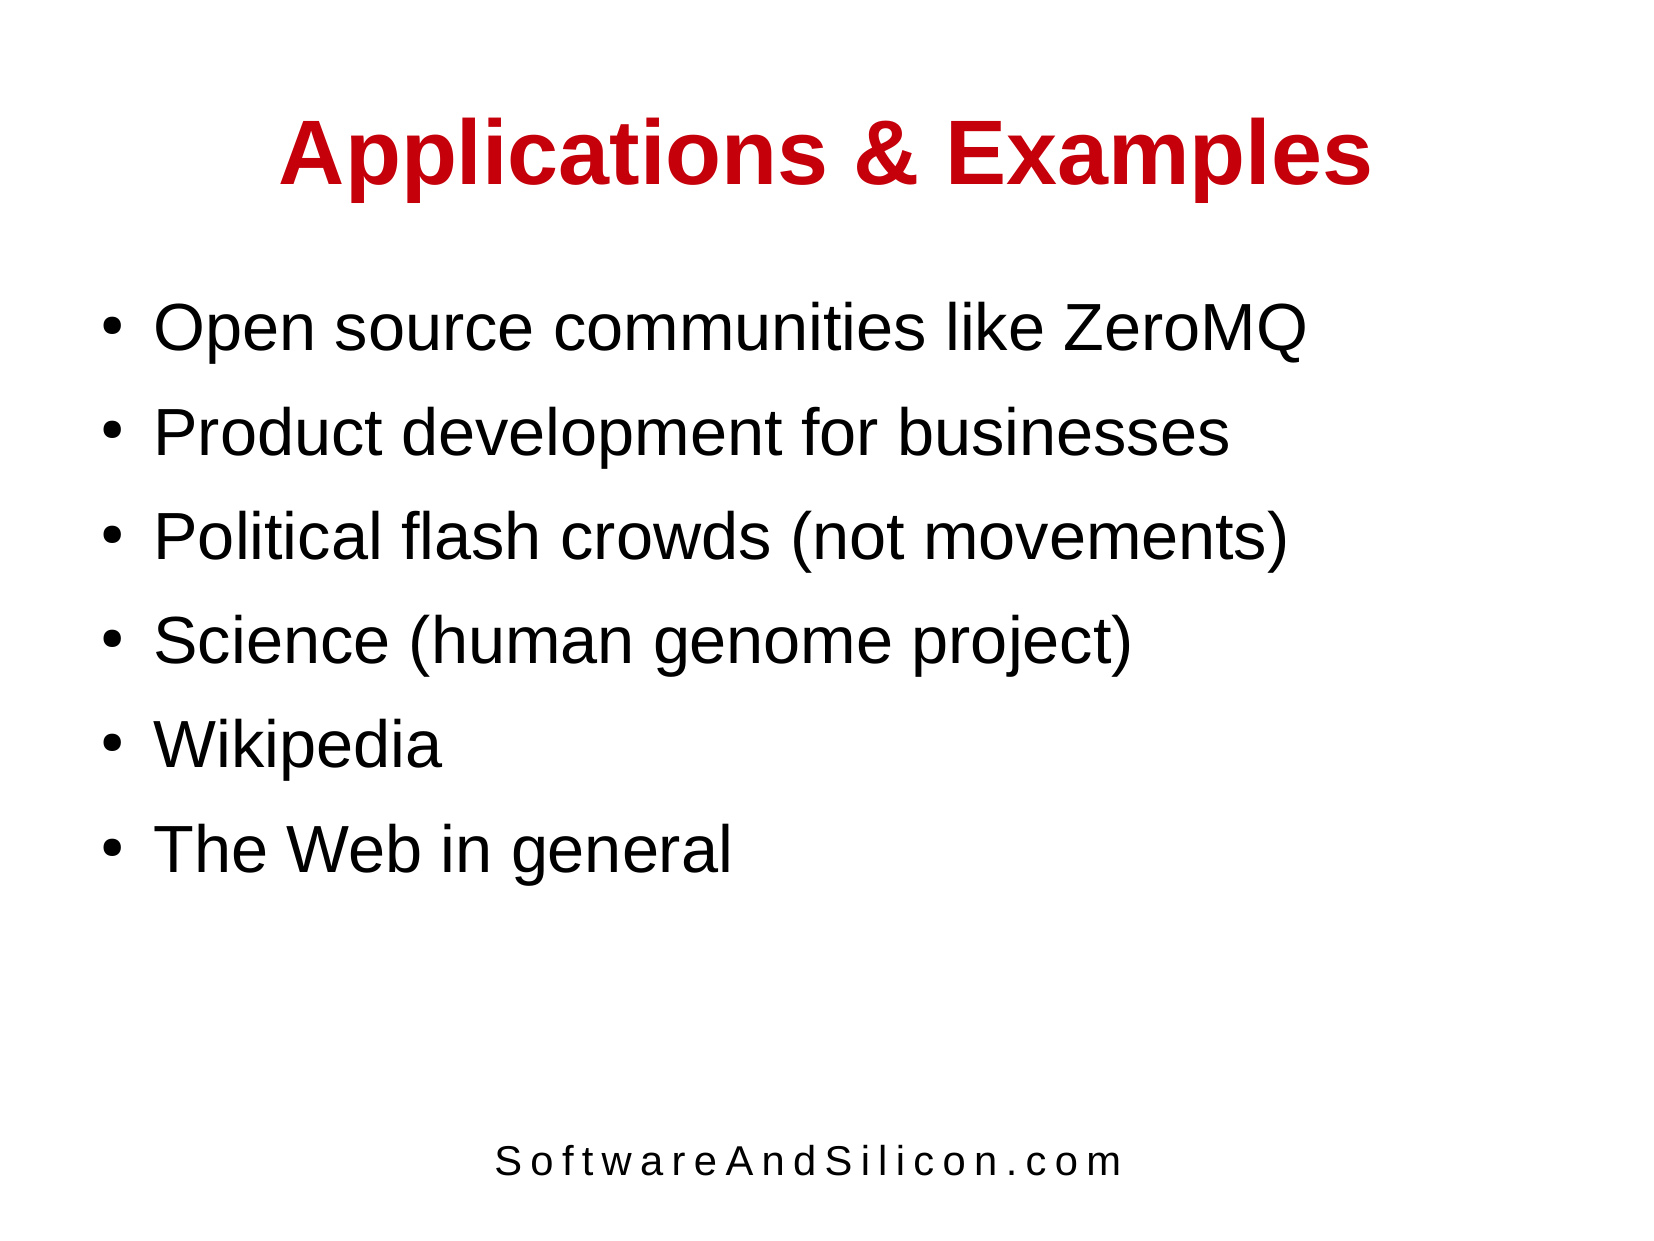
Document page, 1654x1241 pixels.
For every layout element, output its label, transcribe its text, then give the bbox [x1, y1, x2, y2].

list Open source communities like ZeroMQ Product development for businesses Political flash crowds (not movements) Science (human genome project) Wikipedia The Web in general [82, 290, 1571, 1094]
title Applications & Examples [82, 56, 1571, 250]
